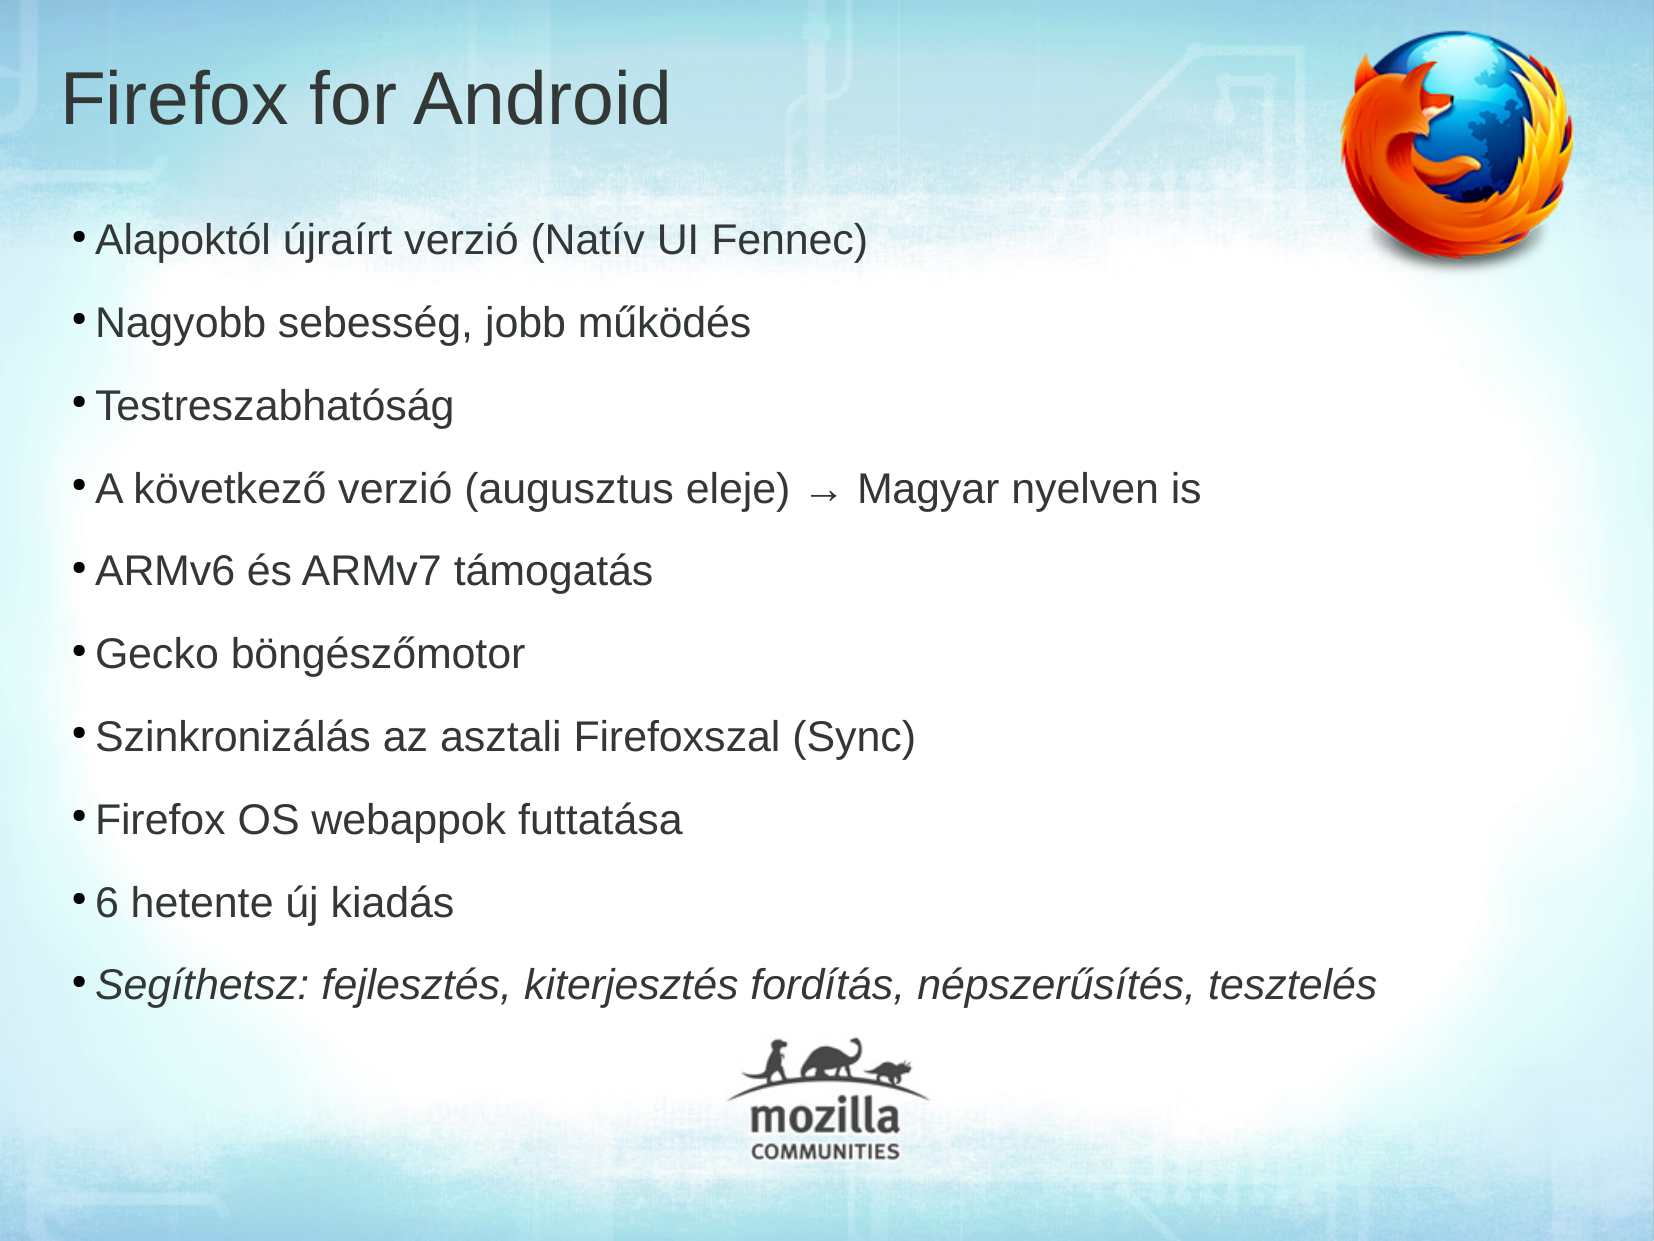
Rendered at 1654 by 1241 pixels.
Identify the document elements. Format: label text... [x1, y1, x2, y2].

title Firefox for Android [51, 0, 1323, 189]
list Alapoktól újraírt verzió (Natív UI Fennec) Nagyobb sebesség, jobb működés Testreszabhatóság A következő verzió (augusztus eleje) → Magyar nyelven is ARMv6 és ARMv7 támogatás Gecko böngészőmotor Szinkronizálás az asztali Firefoxszal (Sync) Firefox OS webappok futtatása 6 hetente új kiadás Segíthetsz: fejlesztés, kiterjesztés fordítás, népszerűsítés, tesztelés [51, 200, 1602, 1020]
picture [0, 0, 1654, 1241]
